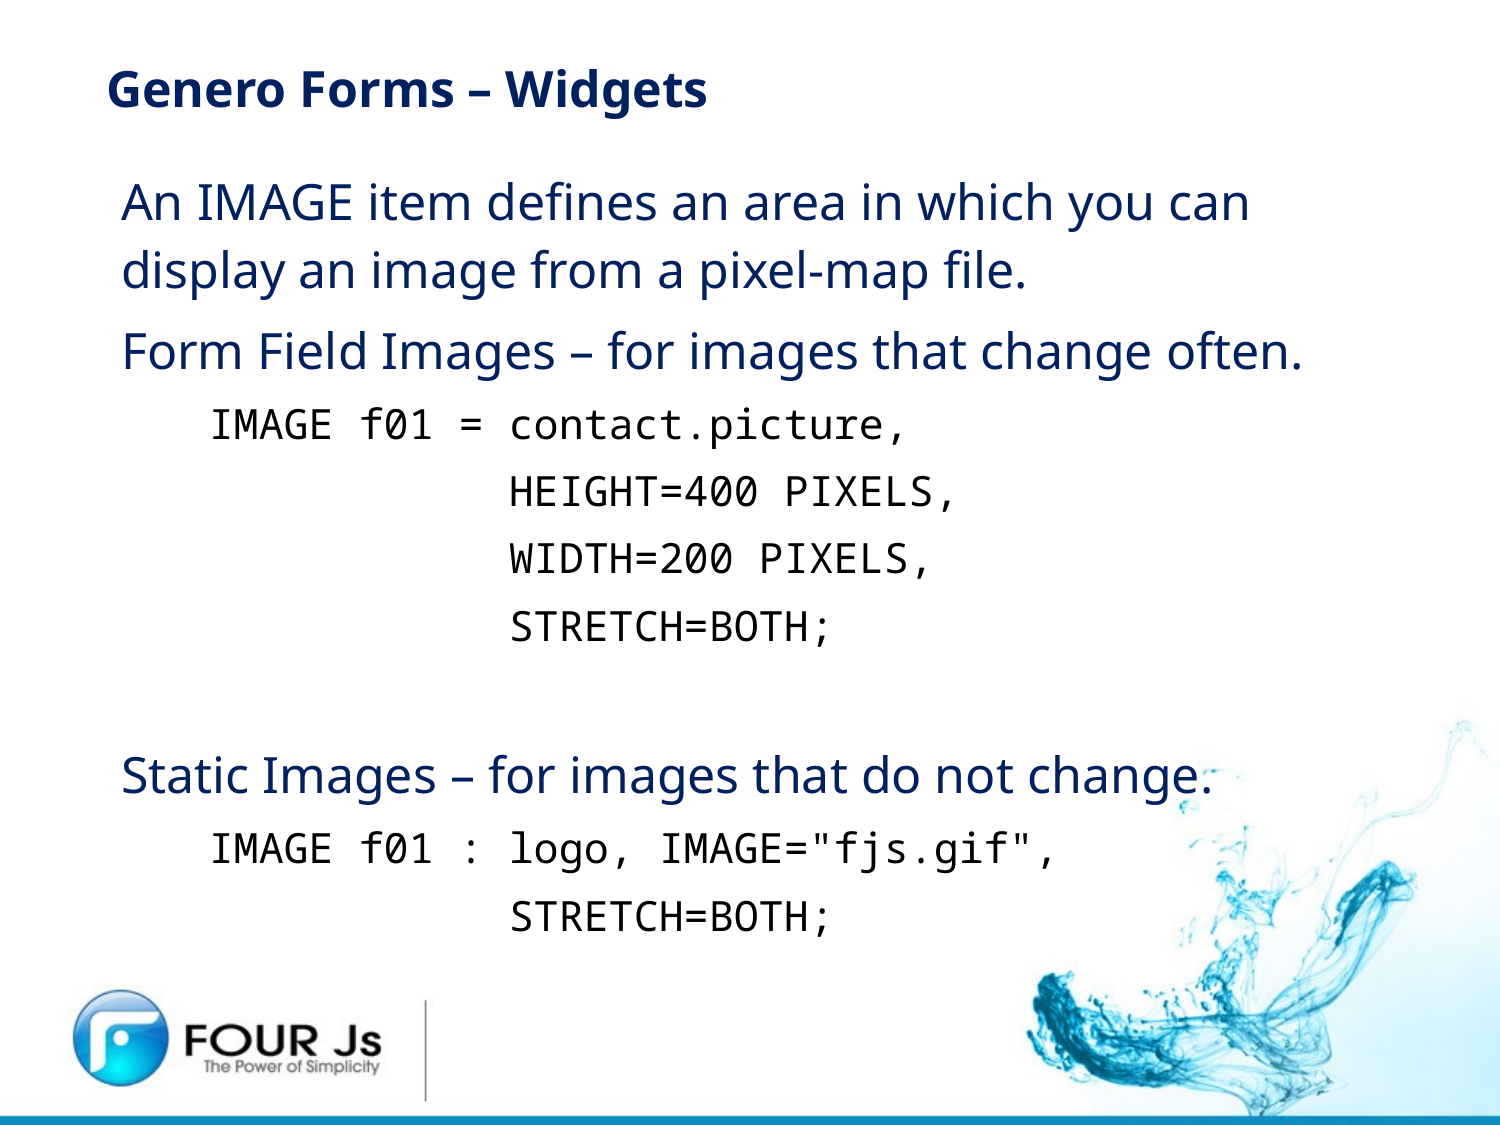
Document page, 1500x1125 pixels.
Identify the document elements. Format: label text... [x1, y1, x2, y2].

title Genero Forms – Widgets [106, 35, 1388, 142]
text_box An IMAGE item defines an area in which you can display an image from a pixel-map file. Form Field Images – for images that change often. IMAGE f01 = contact.picture, HEIGHT=400 PIXELS, WIDTH=200 PIXELS, STRETCH=BOTH; Static Images – for images that do not change. IMAGE f01 : logo, IMAGE="fjs.gif", STRETCH=BOTH; [106, 159, 1359, 869]
picture [0, 0, 1500, 1122]
